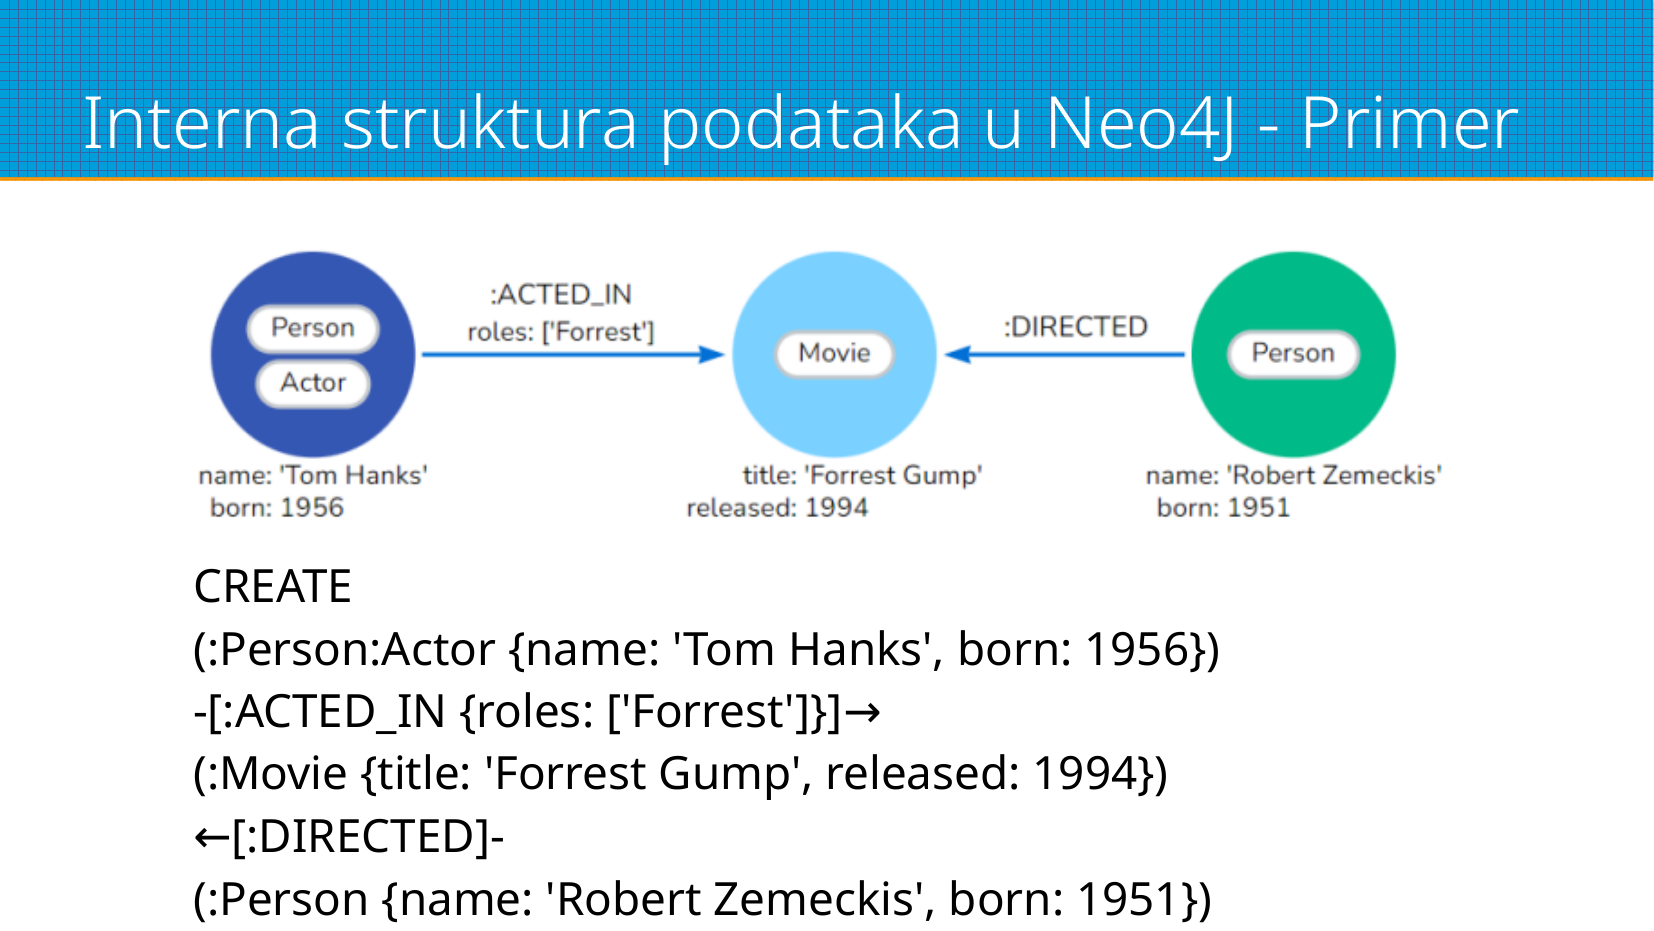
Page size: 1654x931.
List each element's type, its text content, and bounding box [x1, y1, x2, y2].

title Interna struktura podataka u Neo4J - Primer [82, 14, 1571, 171]
text_box CREATE (:Person:Actor {name: 'Tom Hanks', born: 1956}) -[:ACTED_IN {roles: ['Forrest']}]→ (:Movie {title: 'Forrest Gump', released: 1994}) ←[:DIRECTED]- (:Person {name: 'Robert Zemeckis', born: 1951}) [187, 562, 1313, 920]
picture [150, 236, 1476, 537]
list [82, 236, 1563, 811]
